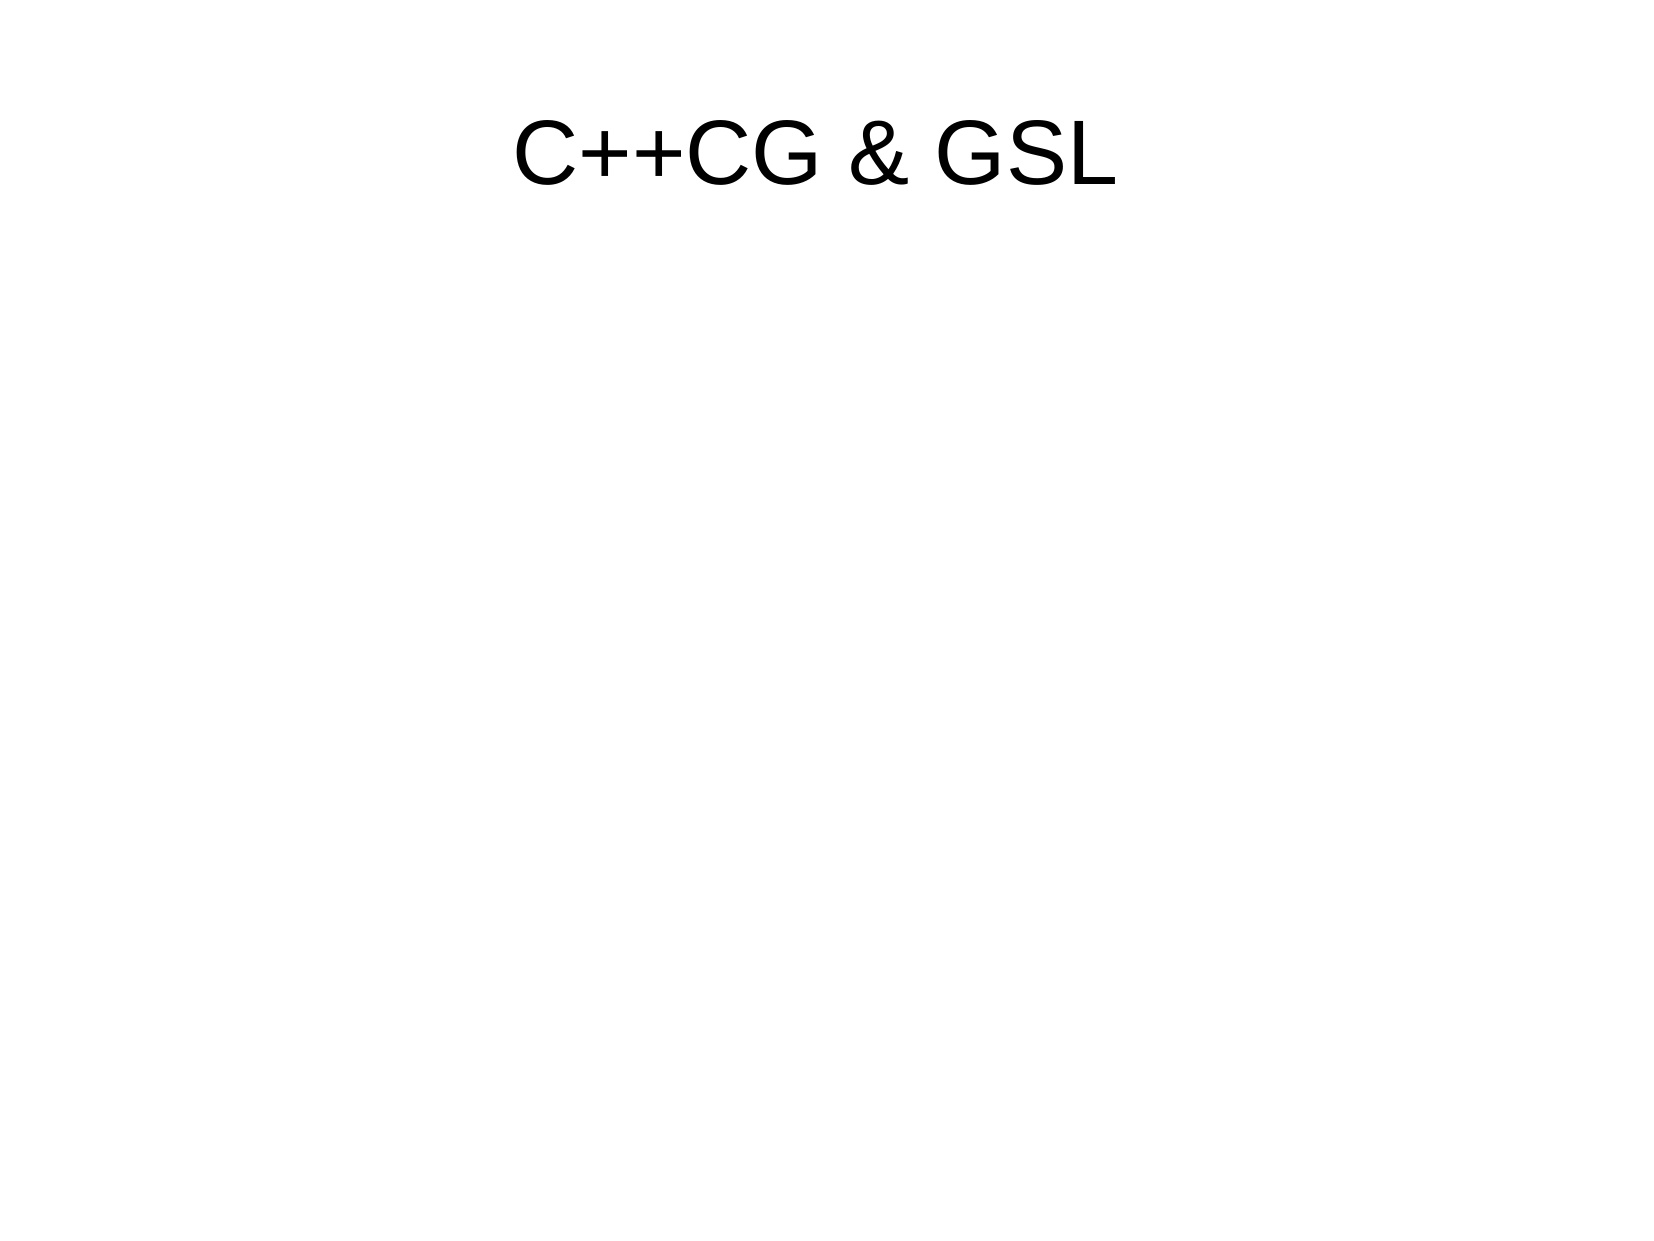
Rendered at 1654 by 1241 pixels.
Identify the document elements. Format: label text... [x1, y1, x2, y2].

title C++CG & GSL [82, 49, 1571, 257]
